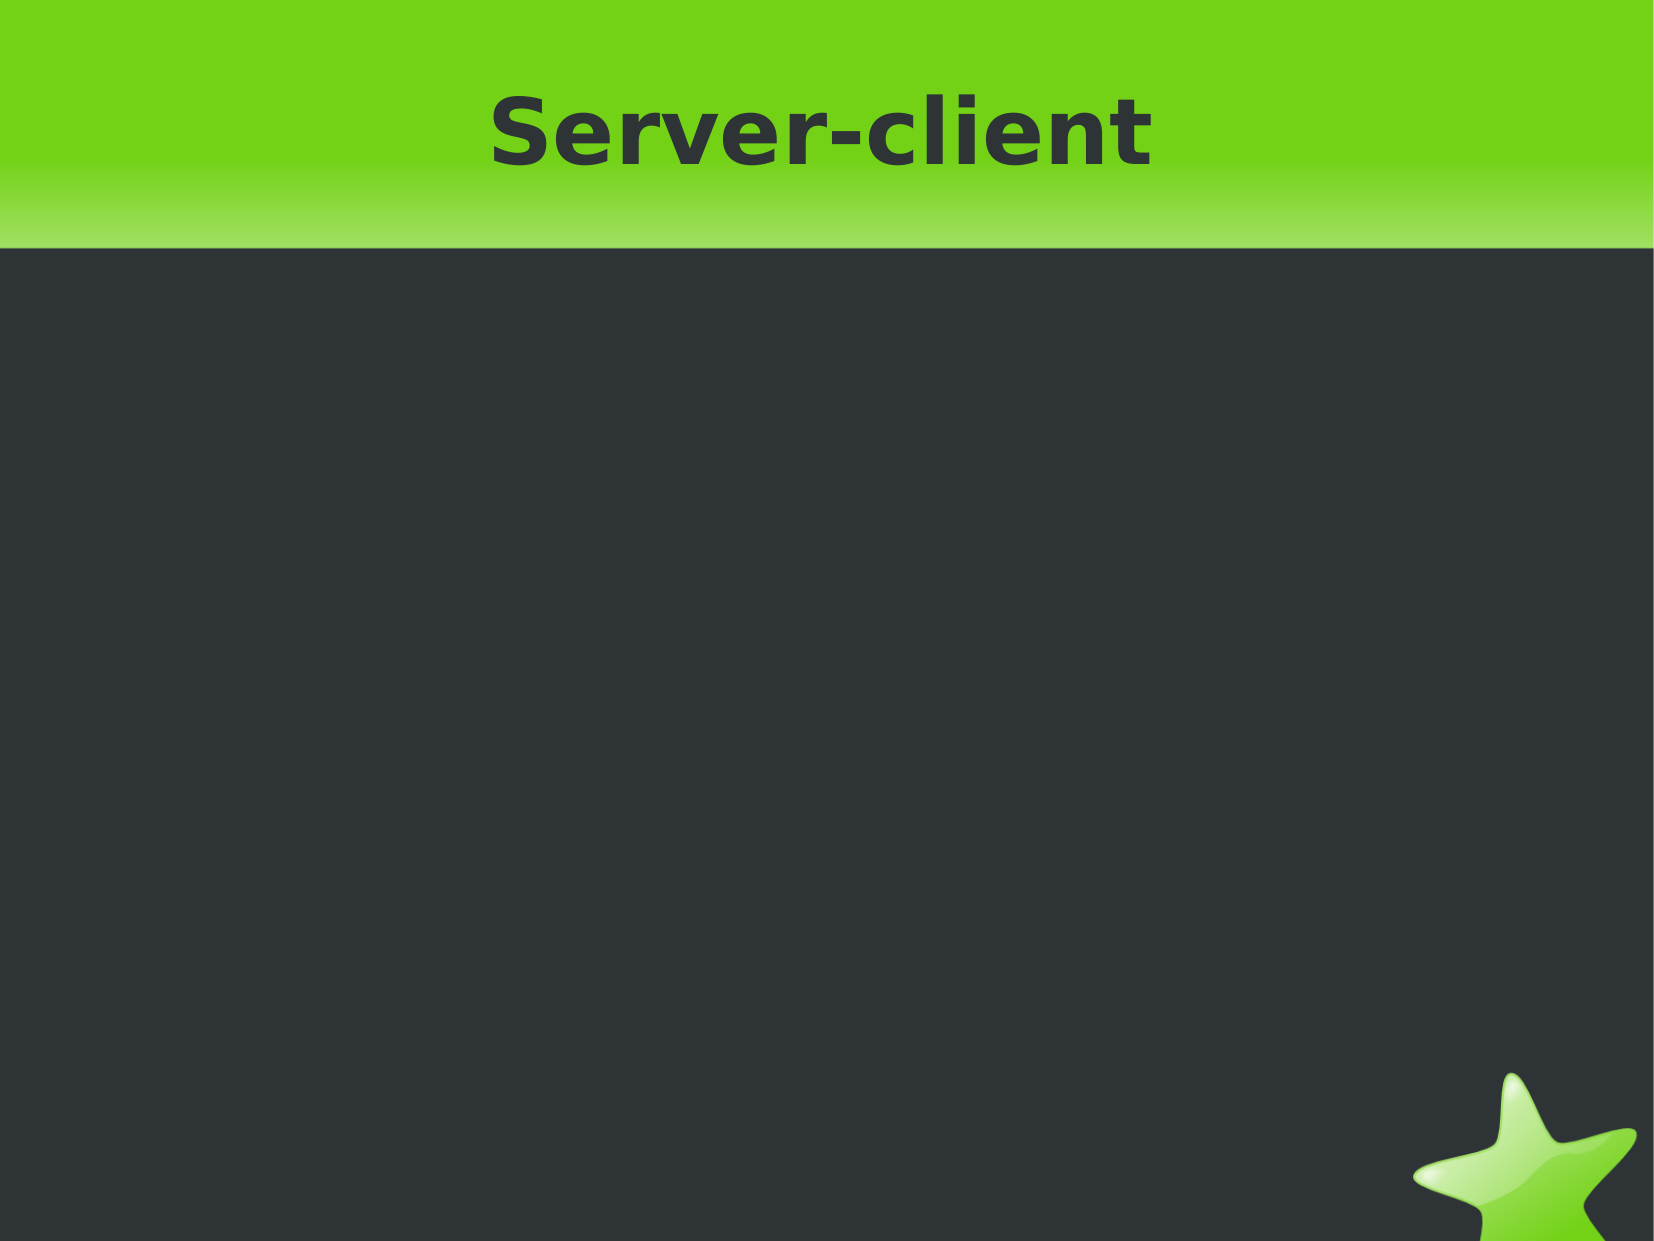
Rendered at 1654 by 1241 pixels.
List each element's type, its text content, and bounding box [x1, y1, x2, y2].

title Server-client [76, 29, 1565, 237]
picture [0, 0, 1654, 1241]
